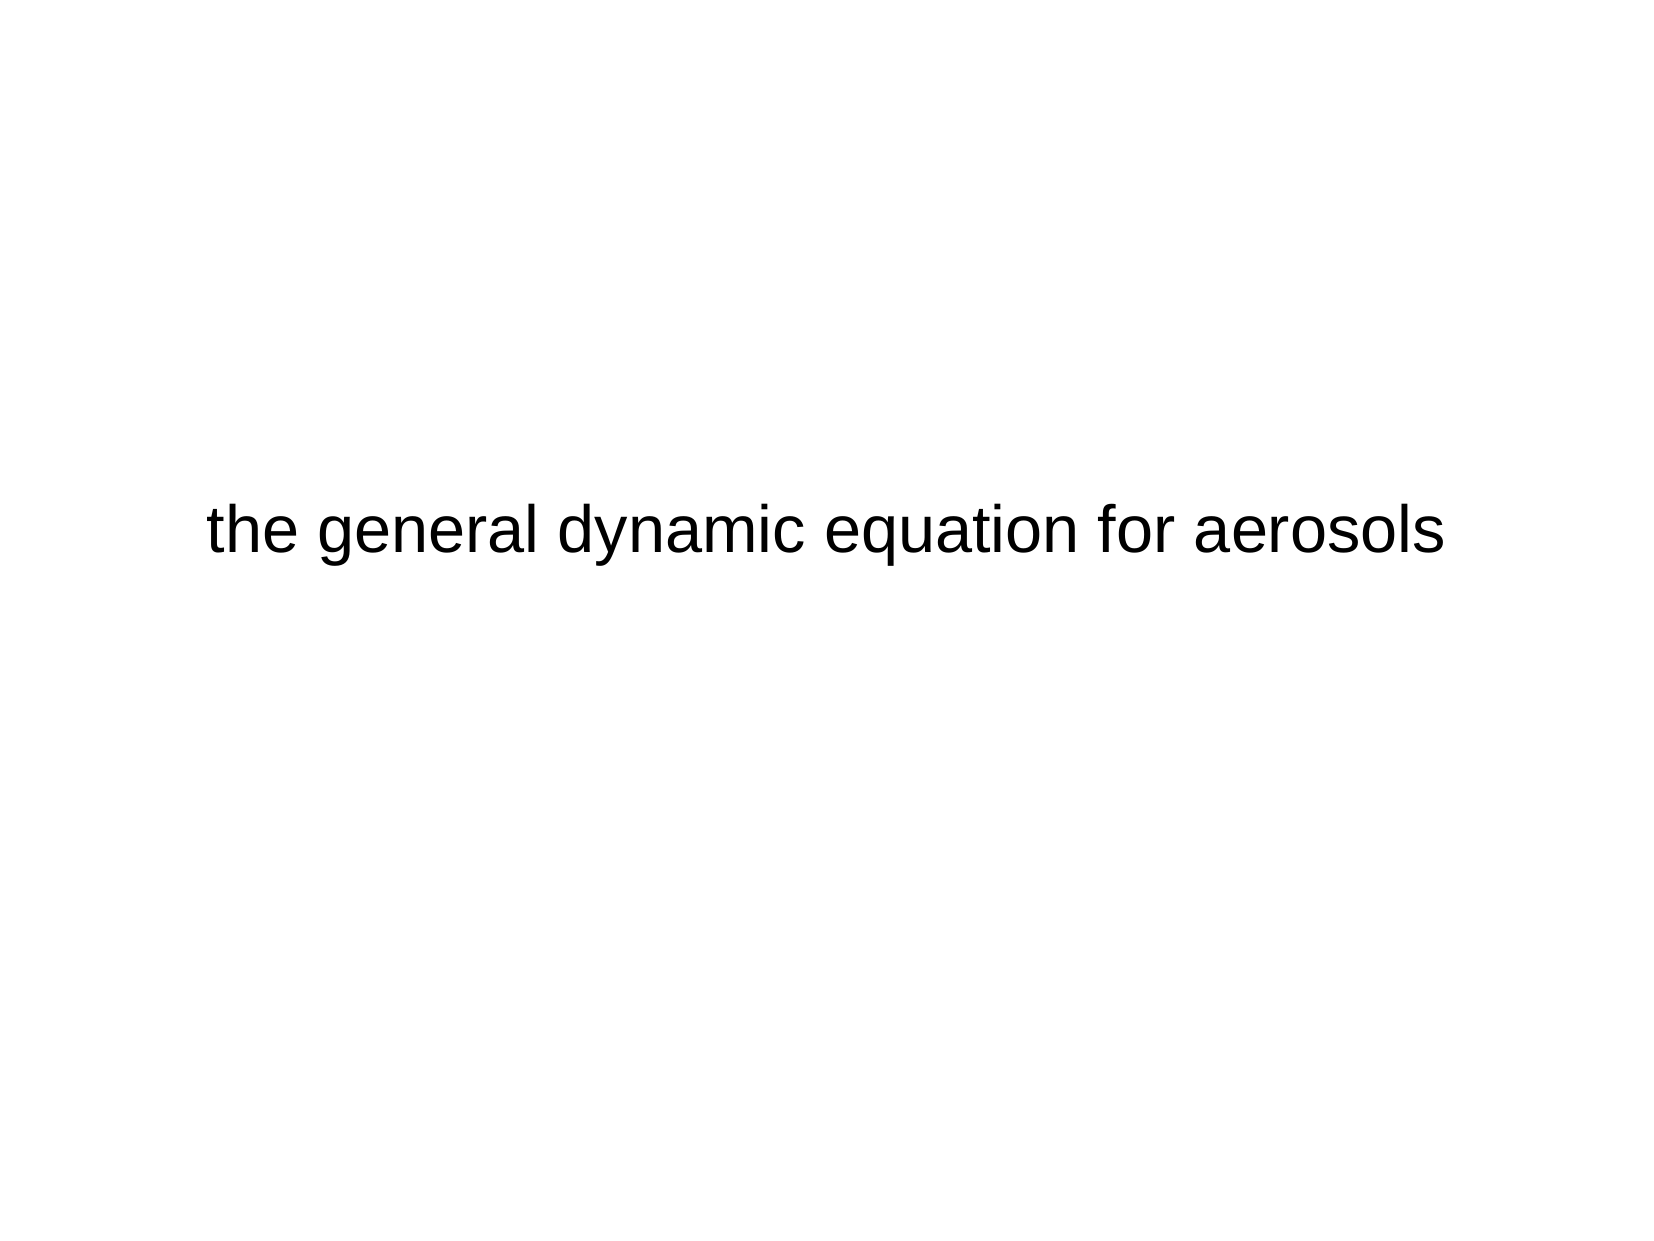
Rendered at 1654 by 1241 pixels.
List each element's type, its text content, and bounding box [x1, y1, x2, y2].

subtitle the general dynamic equation for aerosols [82, 49, 1571, 1010]
